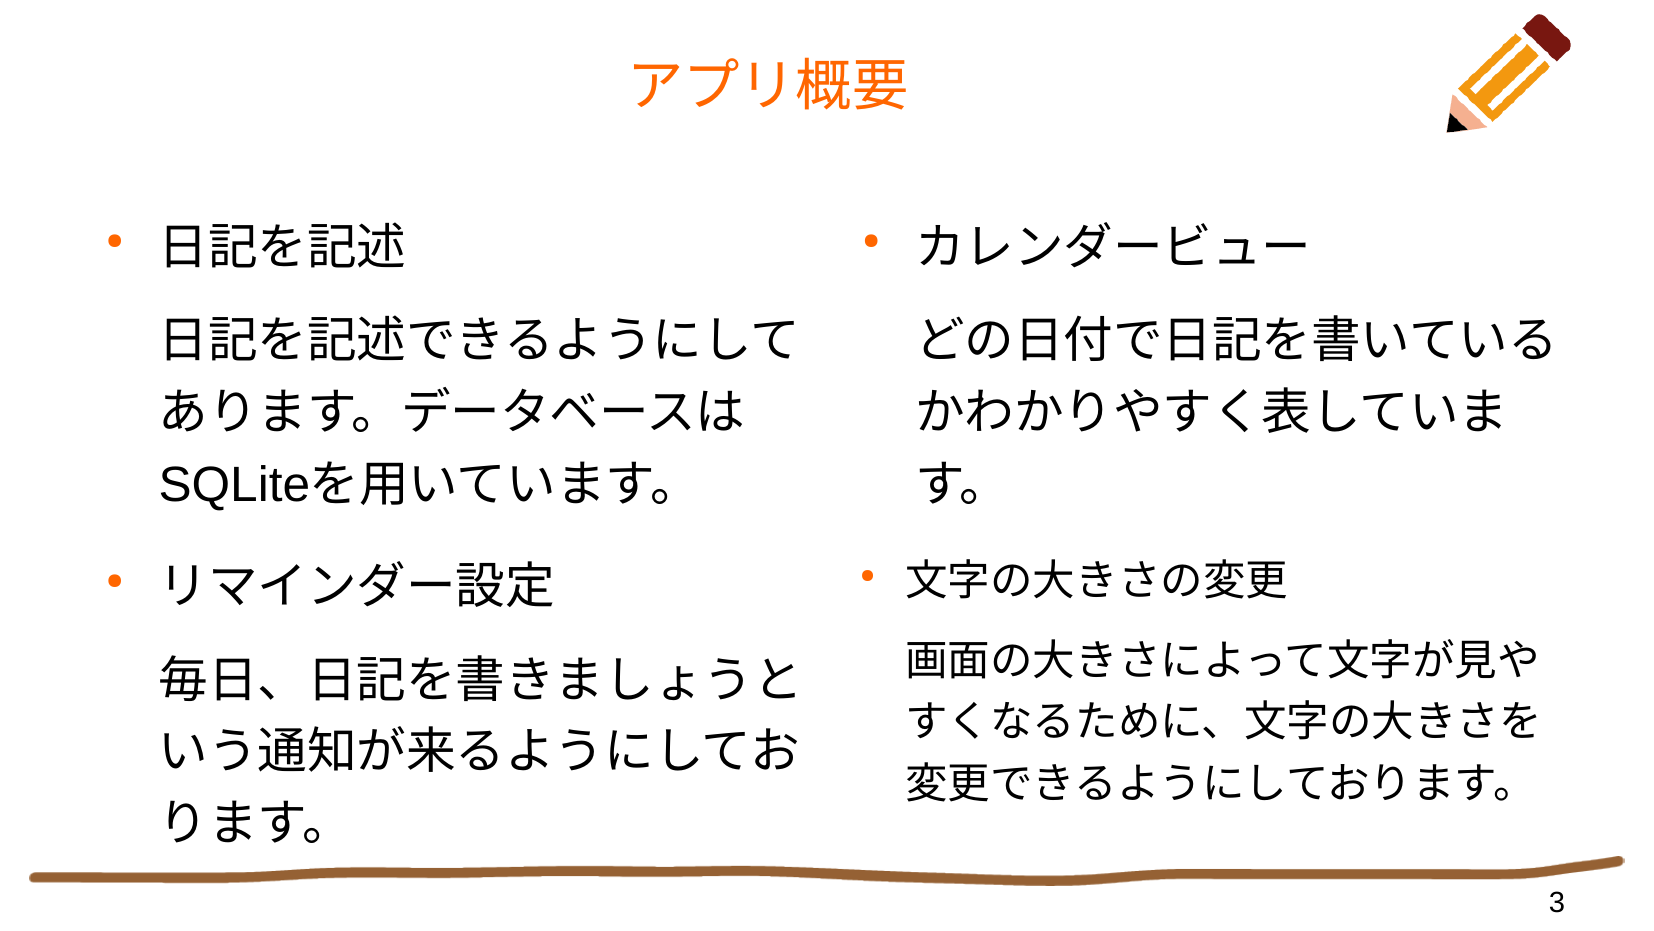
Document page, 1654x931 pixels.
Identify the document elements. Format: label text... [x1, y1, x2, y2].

picture [1446, 14, 1571, 133]
list 文字の大きさの変更 画面の大きさによって文字が見やすくなるために、文字の大きさを変更できるようにしております。 [845, 545, 1566, 856]
title アプリ概要 [88, 29, 1447, 133]
picture [29, 856, 1625, 886]
list リマインダー設定 毎日、日記を書きましょうという通知が来るようにしております。 [88, 545, 809, 856]
list カレンダービュー どの日付で日記を書いているかわかりやすく表しています。 [845, 206, 1566, 517]
list 日記を記述 日記を記述できるようにしてあります。データベースはSQLiteを用いています。 [88, 206, 809, 517]
